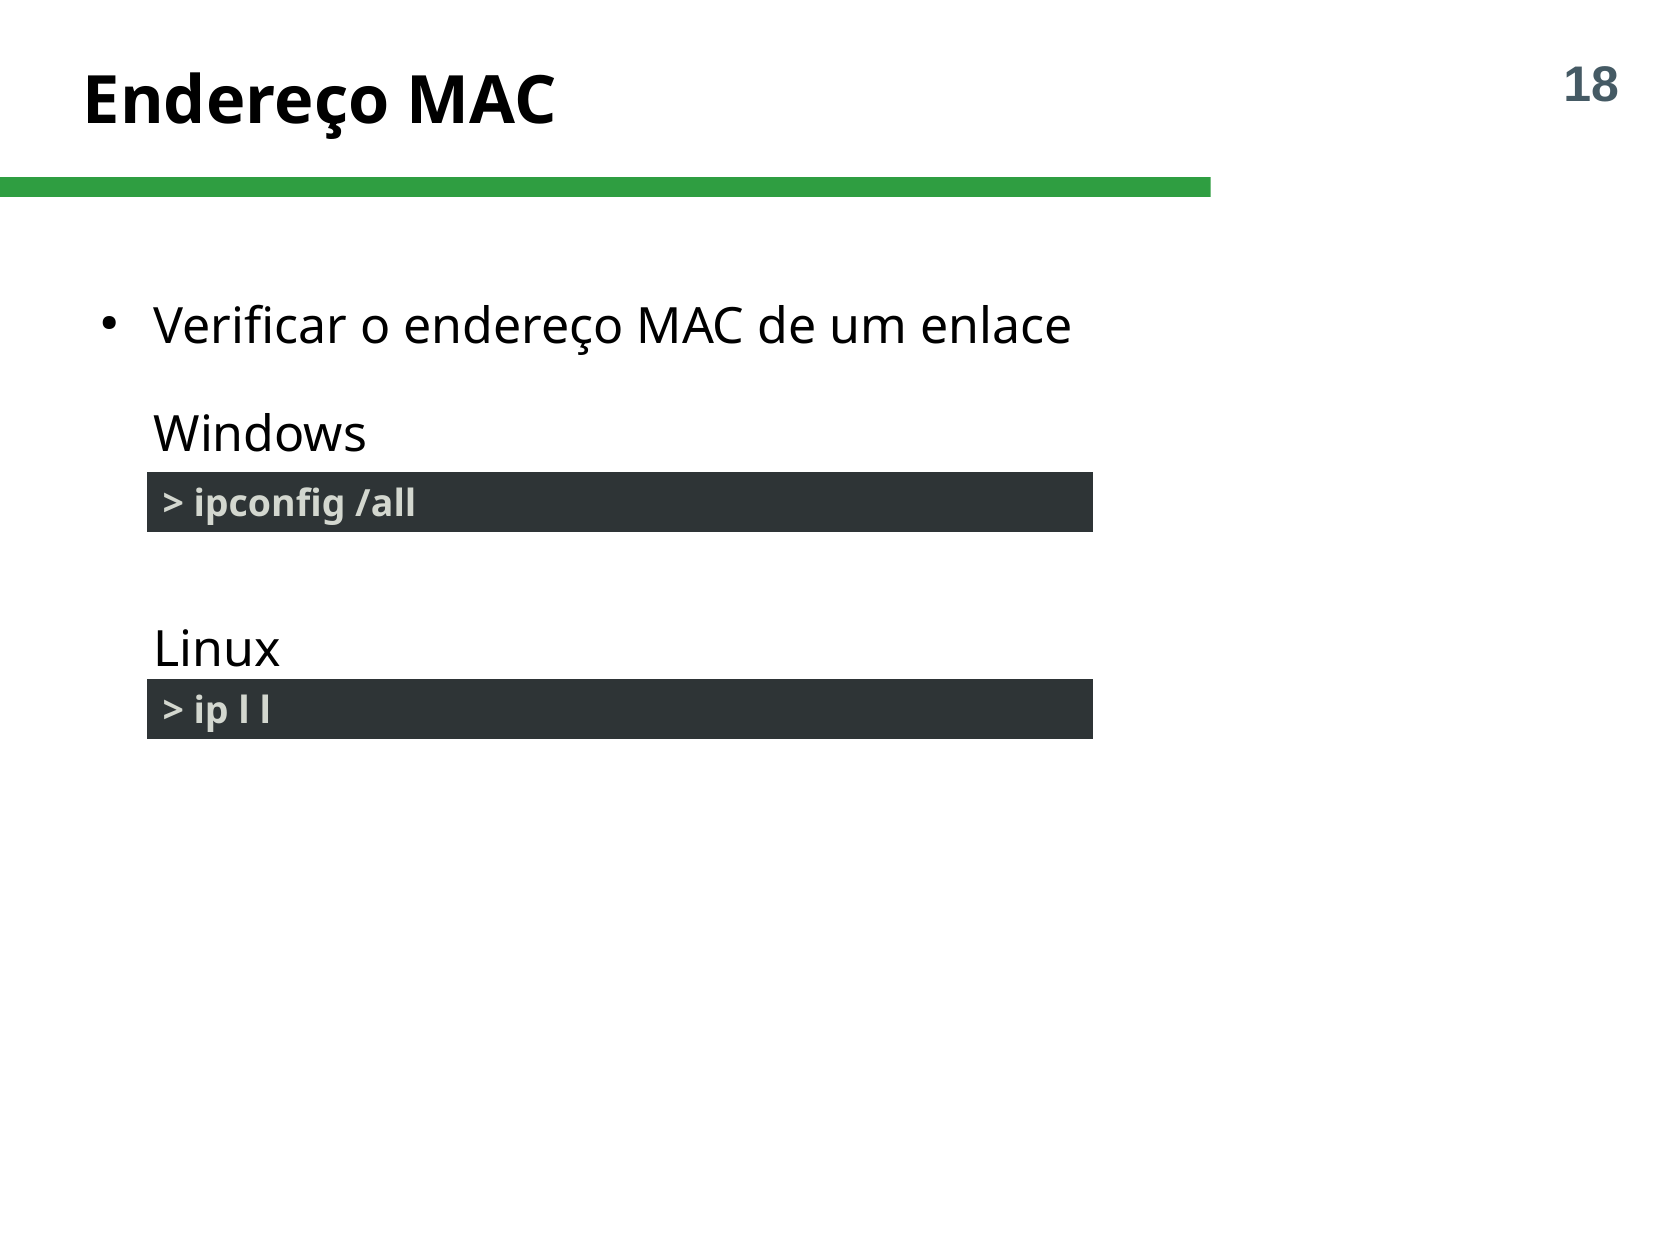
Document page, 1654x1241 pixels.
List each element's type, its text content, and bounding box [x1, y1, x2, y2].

title Endereço MAC [82, 0, 1152, 202]
text_box > ip l l [147, 679, 1093, 739]
text_box > ipconfig /all [147, 472, 1093, 532]
list Verificar o endereço MAC de um enlace Windows Linux [82, 290, 1571, 1216]
